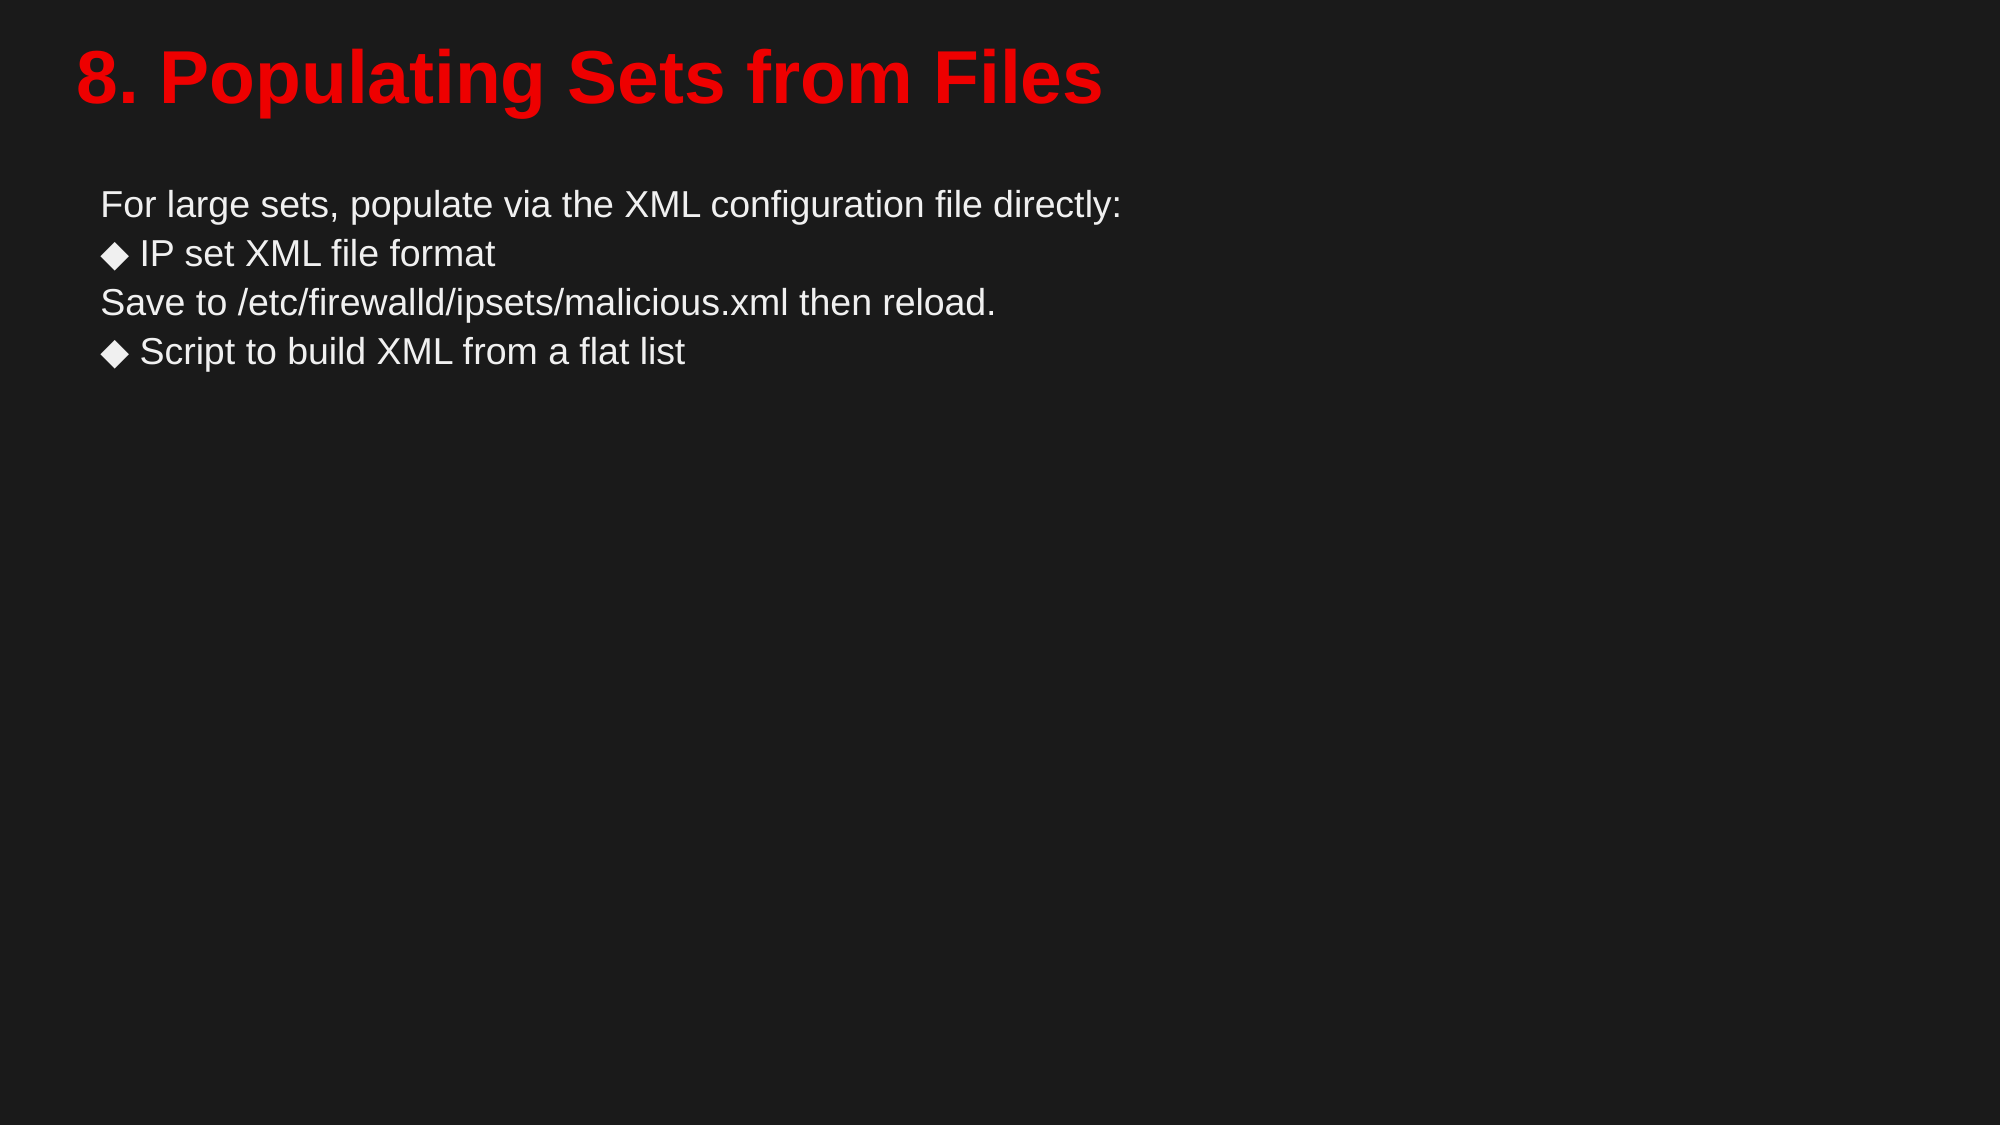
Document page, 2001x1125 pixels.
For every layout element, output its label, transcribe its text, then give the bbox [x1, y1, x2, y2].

text_box 8. Populating Sets from Files [59, 23, 1942, 154]
text_box For large sets, populate via the XML configuration file directly: ◆ IP set XML file format Save to /etc/firewalld/ipsets/malicious.xml then reload. ◆ Script to build XML from a flat list [59, 171, 1942, 1087]
